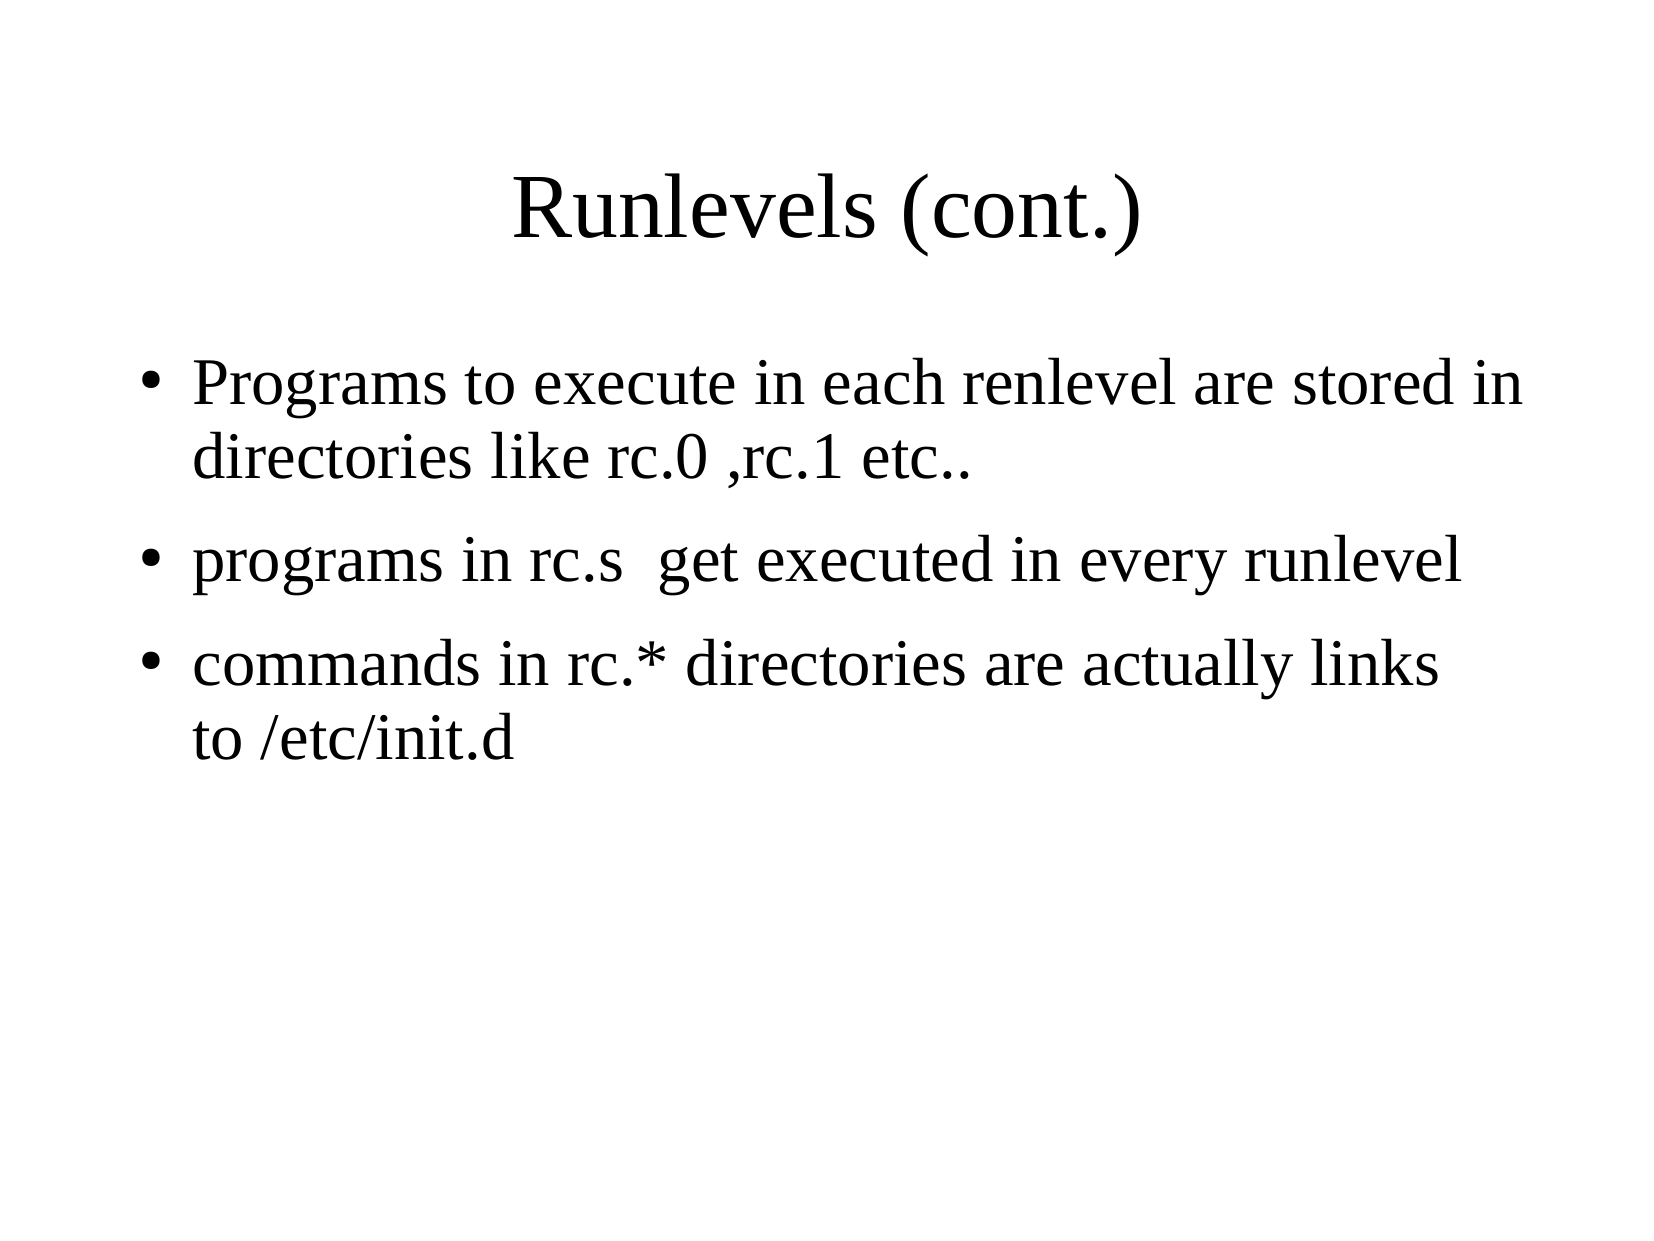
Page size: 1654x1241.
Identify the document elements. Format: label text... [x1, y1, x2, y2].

title Runlevels (cont.) [121, 102, 1534, 311]
list Programs to execute in each renlevel are stored in directories like rc.0 ,rc.1 etc.. programs in rc.s get executed in every runlevel commands in rc.* directories are actually links to /etc/init.d [121, 344, 1534, 1127]
